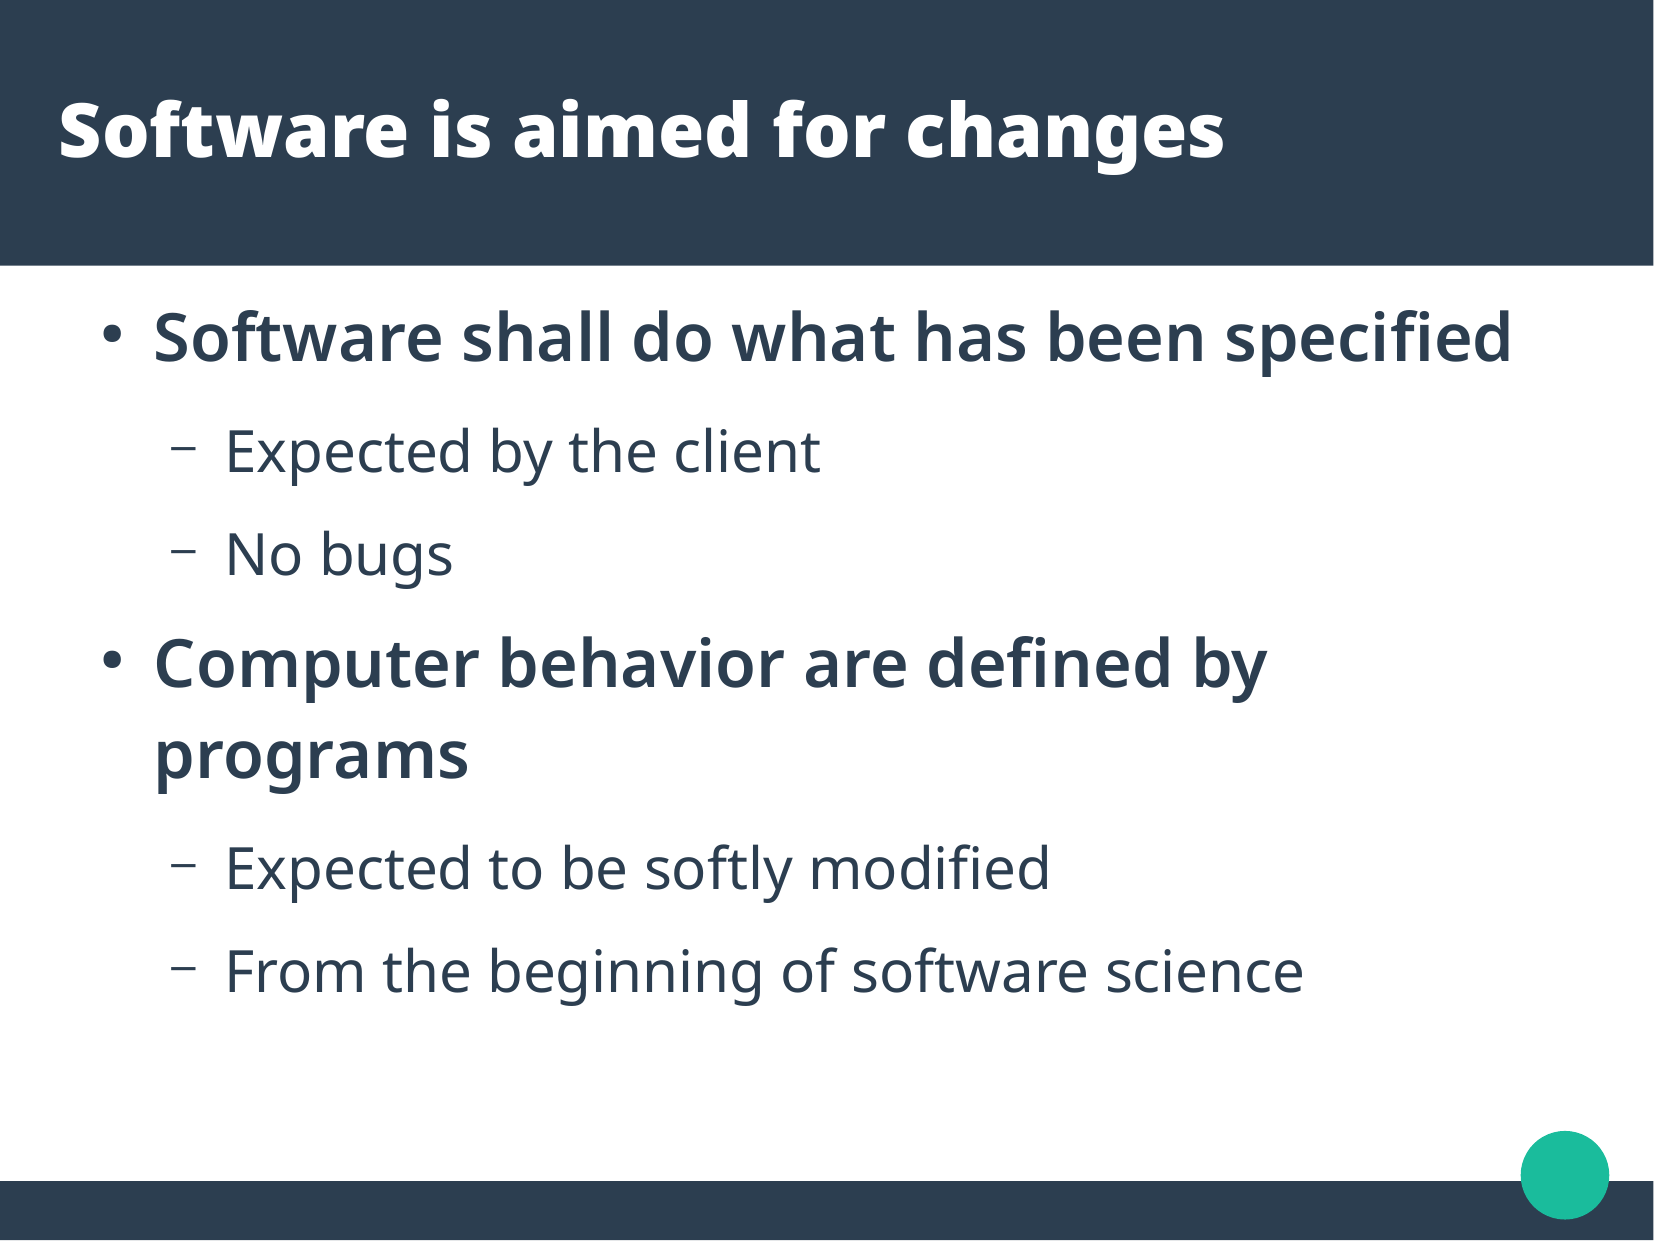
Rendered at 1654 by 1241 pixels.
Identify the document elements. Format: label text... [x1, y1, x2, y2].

list Software shall do what has been specified Expected by the client No bugs Computer behavior are defined by programs Expected to be softly modified From the beginning of software science [82, 290, 1571, 1010]
title Software is aimed for changes [59, 49, 1595, 207]
